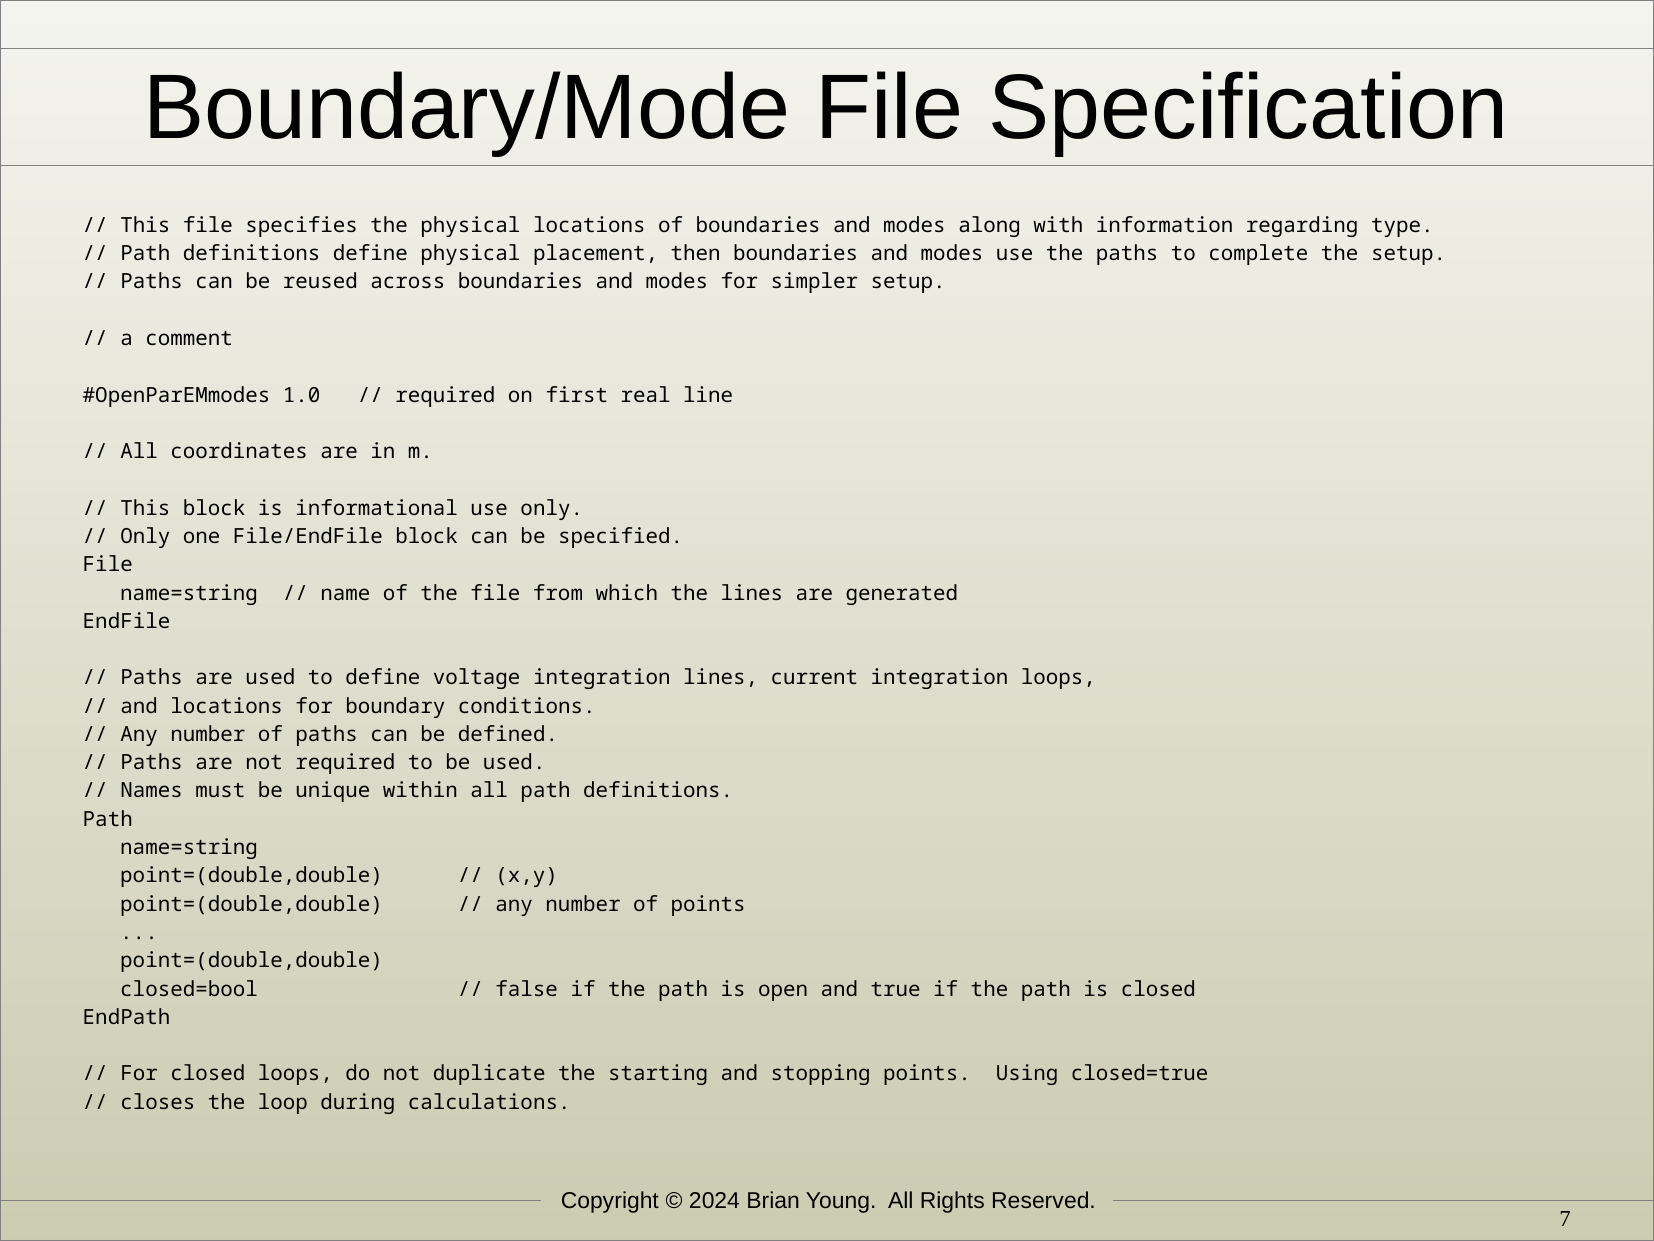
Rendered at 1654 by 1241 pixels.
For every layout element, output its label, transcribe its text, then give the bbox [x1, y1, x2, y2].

list // This file specifies the physical locations of boundaries and modes along with information regarding type. // Path definitions define physical placement, then boundaries and modes use the paths to complete the setup. // Paths can be reused across boundaries and modes for simpler setup. // a comment #OpenParEMmodes 1.0 // required on first real line // All coordinates are in m. // This block is informational use only. // Only one File/EndFile block can be specified. File name=string // name of the file from which the lines are generated EndFile // Paths are used to define voltage integration lines, current integration loops, // and locations for boundary conditions. // Any number of paths can be defined. // Paths are not required to be used. // Names must be unique within all path definitions. Path name=string point=(double,double) // (x,y) point=(double,double) // any number of points ... point=(double,double) closed=bool // false if the path is open and true if the path is closed EndPath // For closed loops, do not duplicate the starting and stopping points. Using closed=true // closes the loop during calculations. [82, 210, 1571, 1109]
title Boundary/Mode File Specification [82, 49, 1571, 166]
